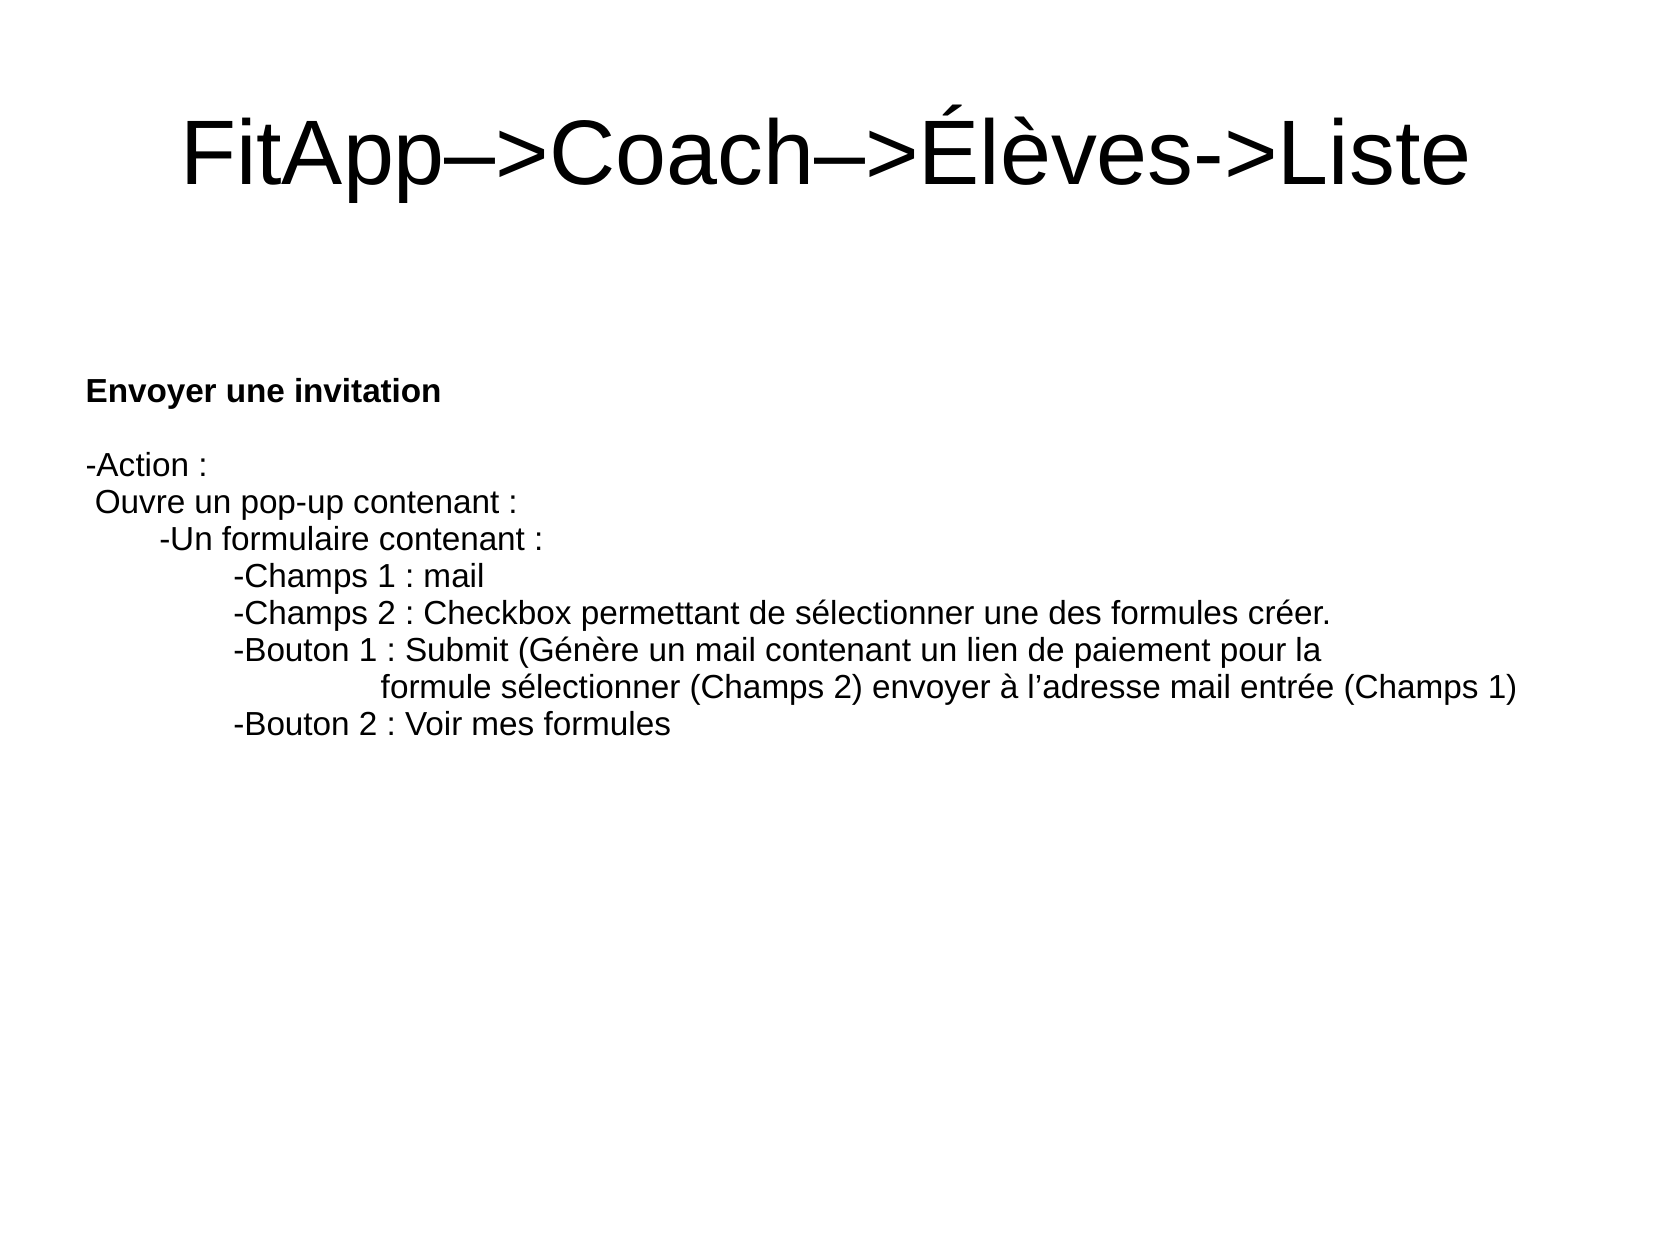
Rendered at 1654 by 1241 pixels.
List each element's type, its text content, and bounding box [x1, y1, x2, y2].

title FitApp–>Coach–>Élèves->Liste [82, 49, 1571, 257]
text_box Envoyer une invitation -Action : Ouvre un pop-up contenant : -Un formulaire contenant : -Champs 1 : mail -Champs 2 : Checkbox permettant de sélectionner une des formules créer. -Bouton 1 : Submit (Génère un mail contenant un lien de paiement pour la formule sélectionner (Champs 2) envoyer à l’adresse mail entrée (Champs 1) -Bouton 2 : Voir mes formules [70, 365, 1571, 754]
